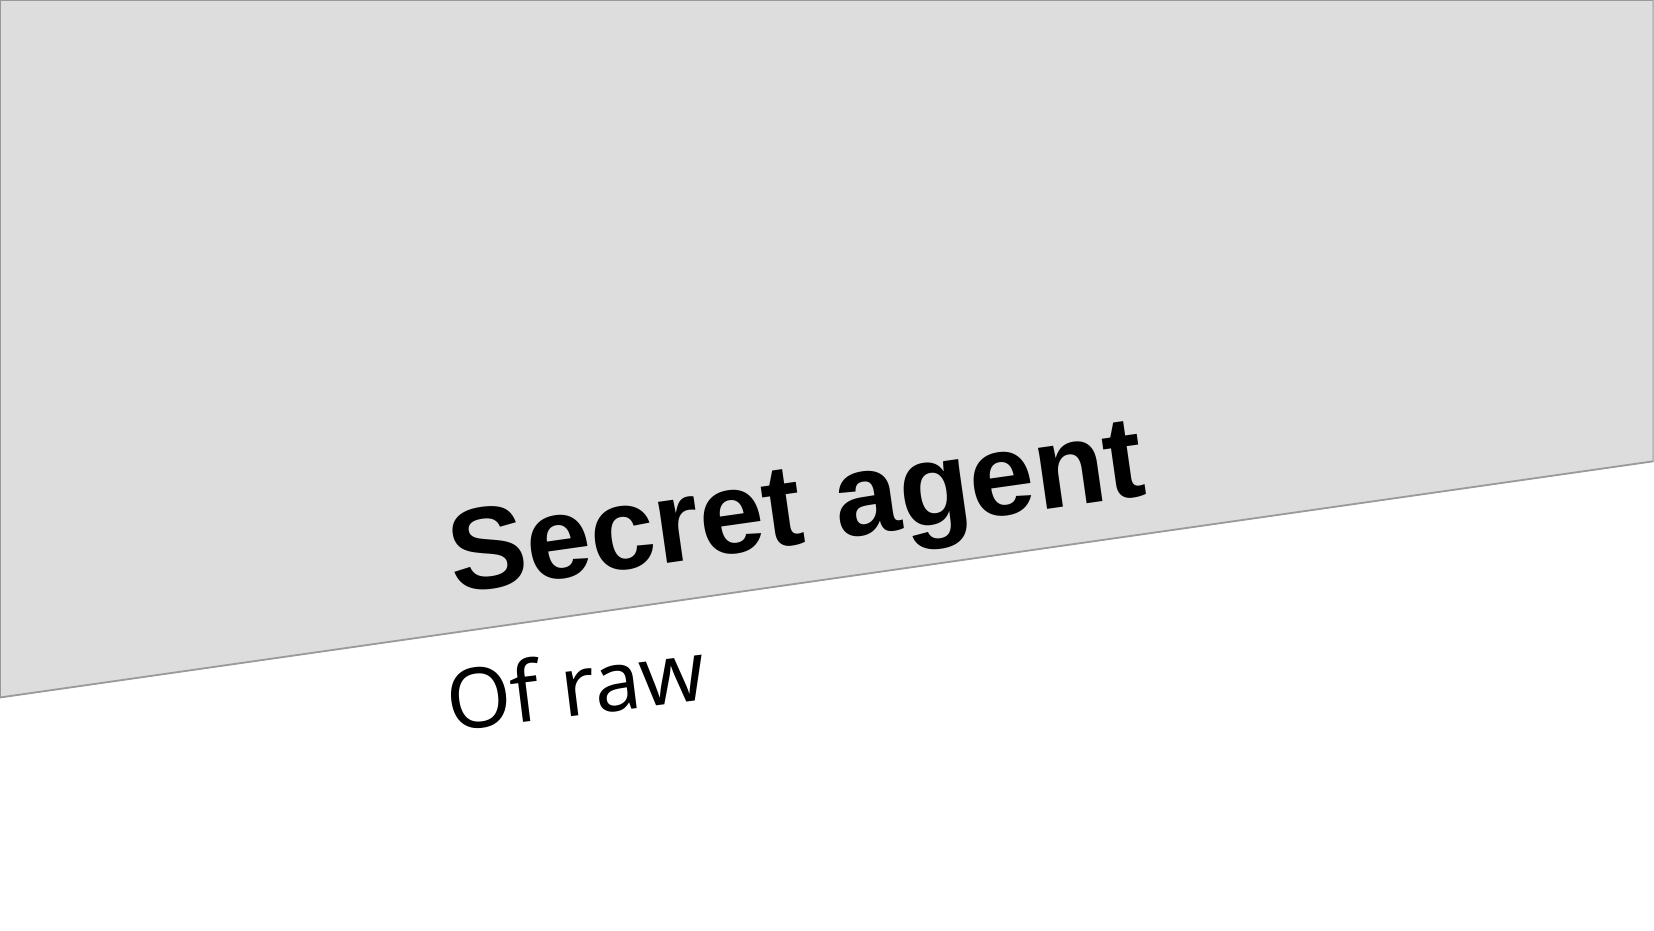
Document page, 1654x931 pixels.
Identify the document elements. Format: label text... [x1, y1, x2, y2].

text_box Of raw [423, 531, 1300, 814]
text_box [100, 478, 1546, 782]
title Secret agent [62, 267, 1562, 737]
